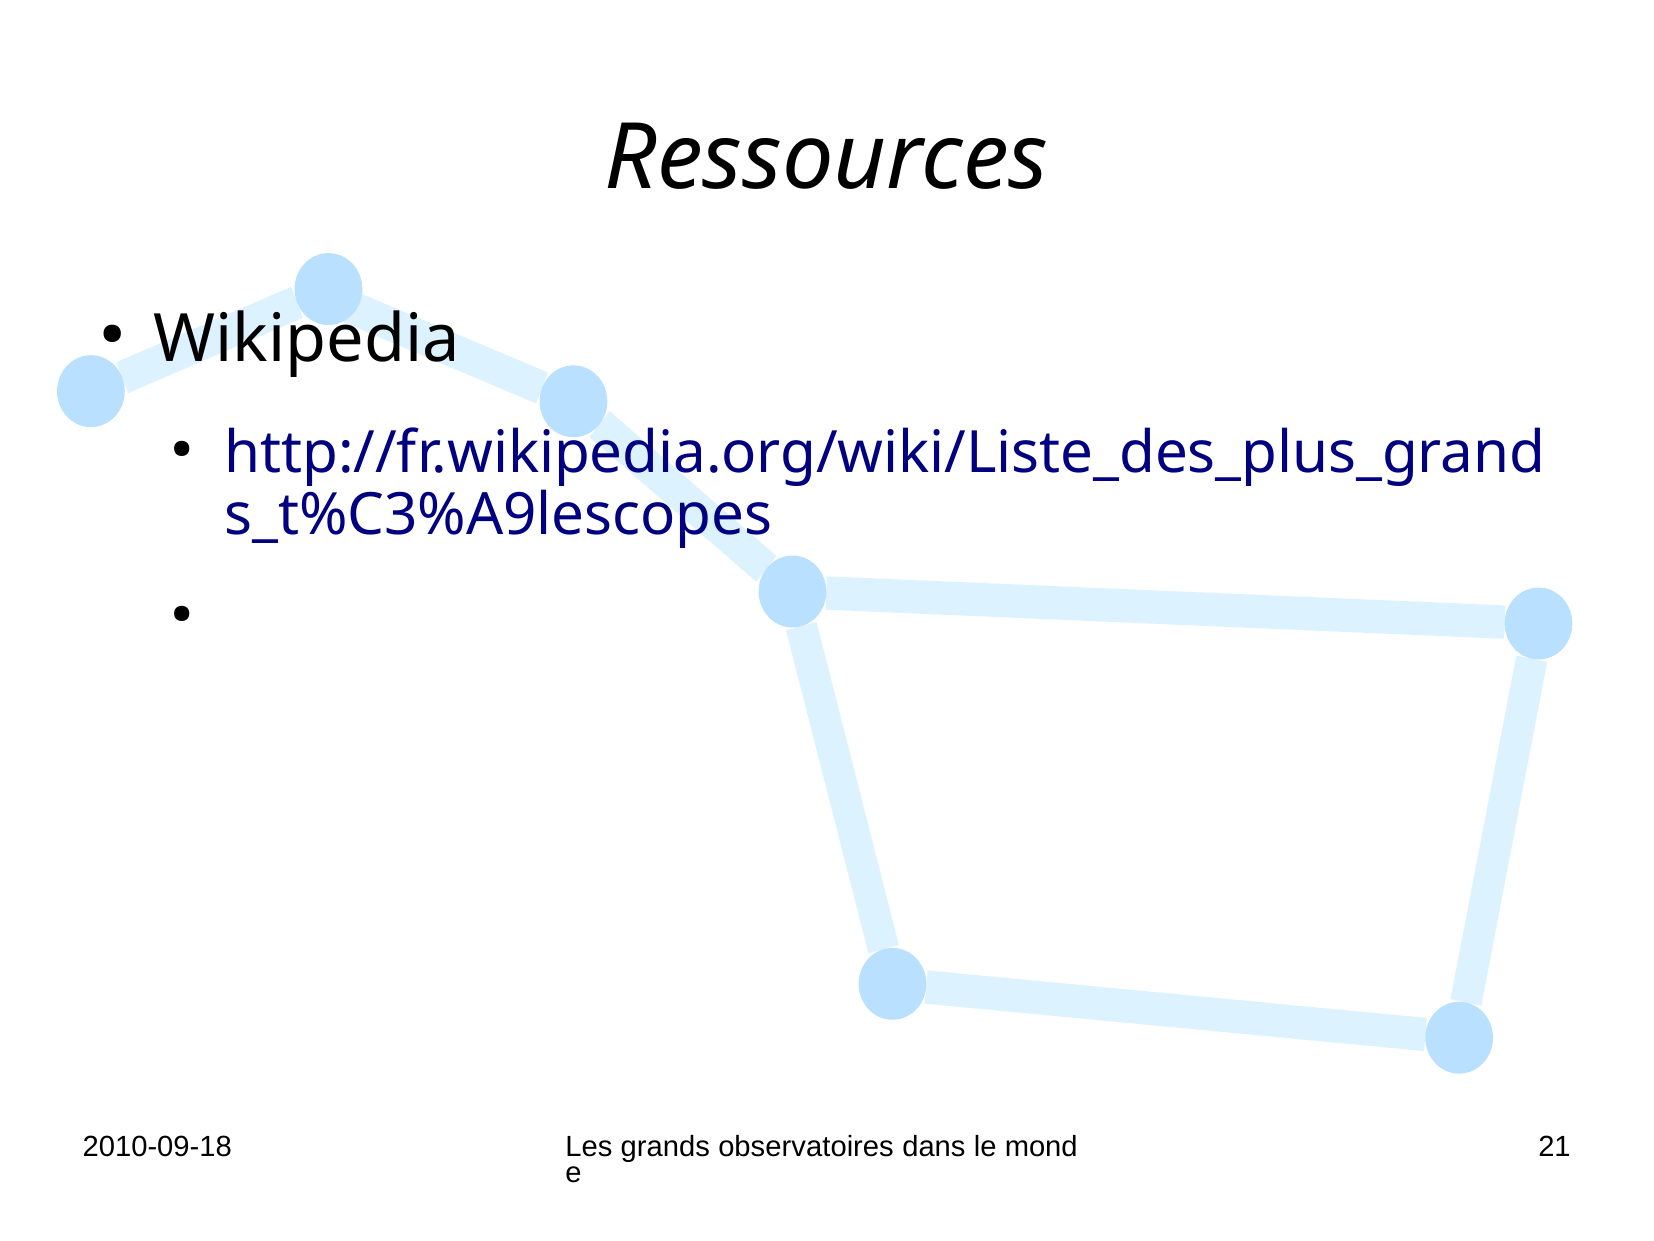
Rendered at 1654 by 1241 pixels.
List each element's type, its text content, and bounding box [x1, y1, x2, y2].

list Wikipedia http://fr.wikipedia.org/wiki/Liste_des_plus_grands_t%C3%A9lescopes [82, 290, 1571, 1109]
title Ressources [82, 49, 1571, 257]
